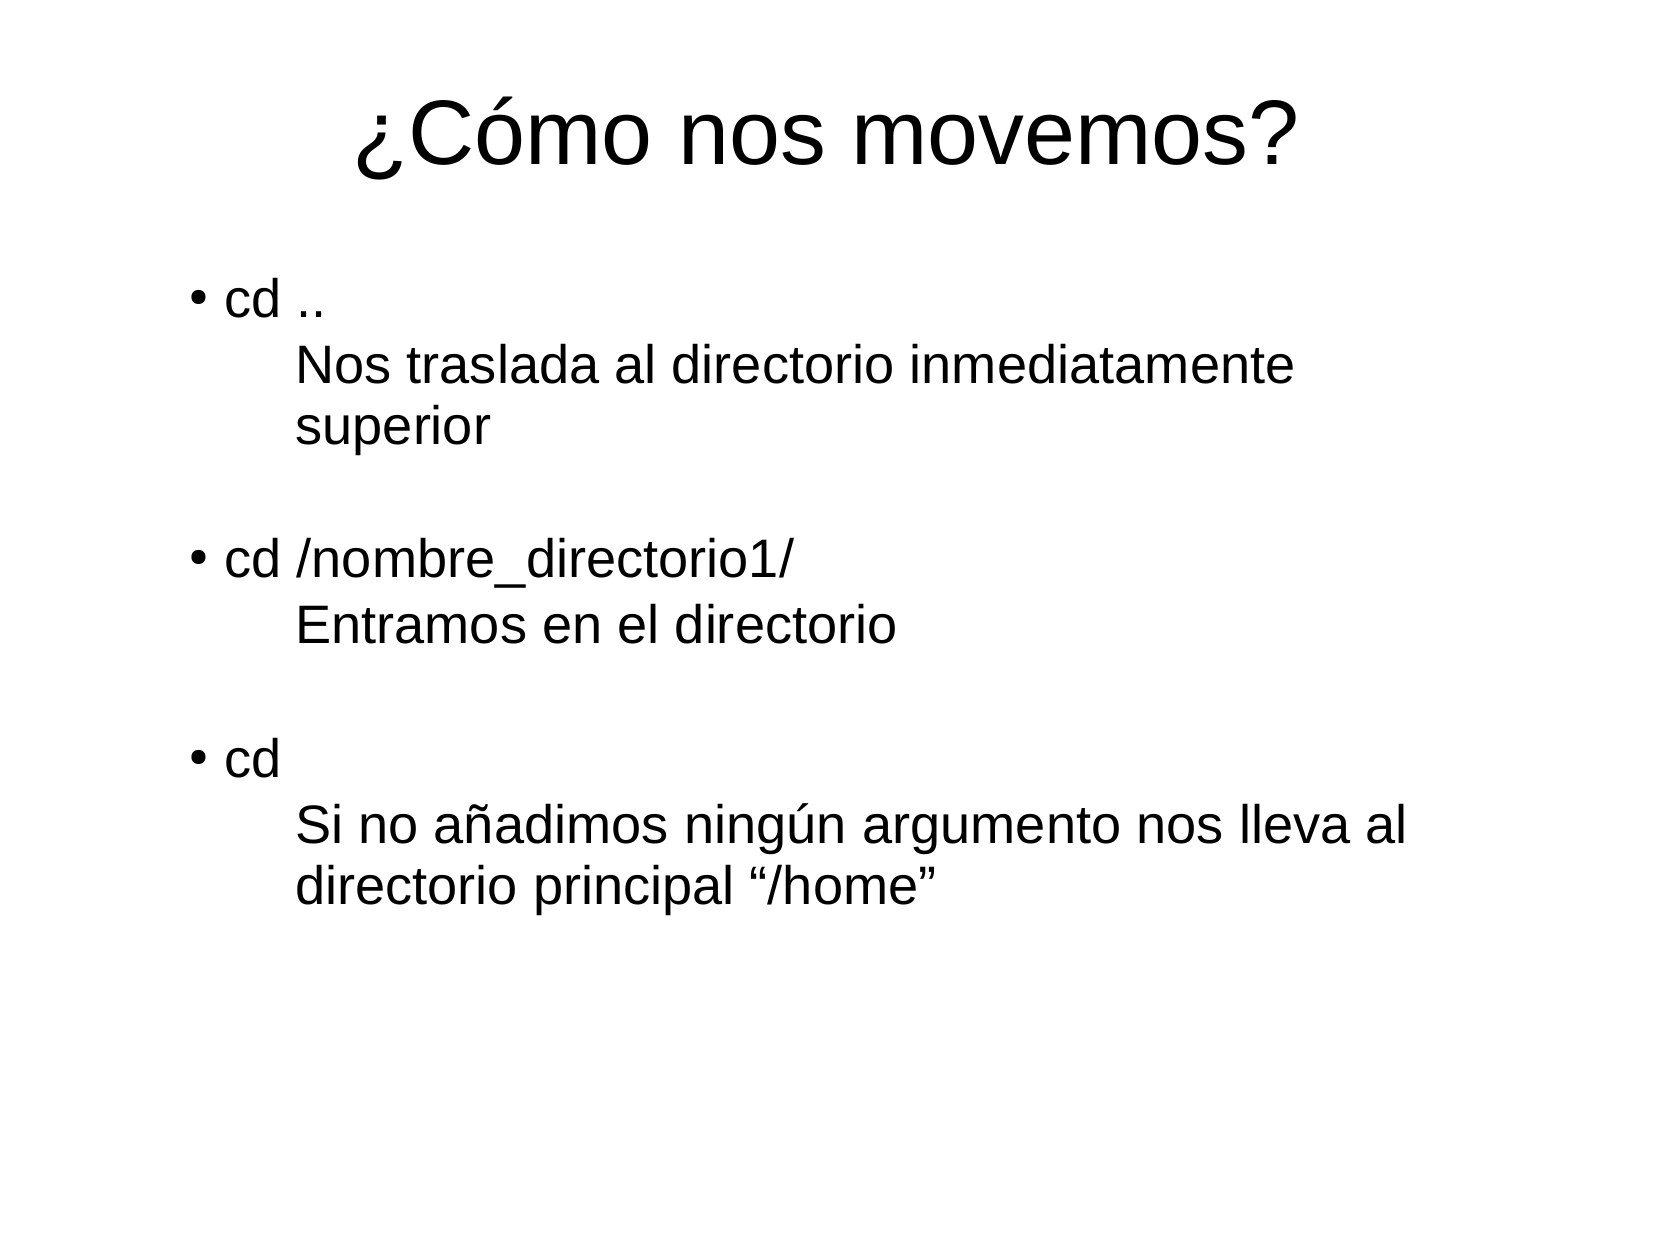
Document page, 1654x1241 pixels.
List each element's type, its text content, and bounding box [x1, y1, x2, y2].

text_box cd .. Nos traslada al directorio inmediatamente superior cd /nombre_directorio1/ Entramos en el directorio cd Si no añadimos ningún argumento nos lleva al directorio principal “/home” [153, 268, 1465, 1158]
title ¿Cómo nos movemos? [82, 29, 1571, 237]
